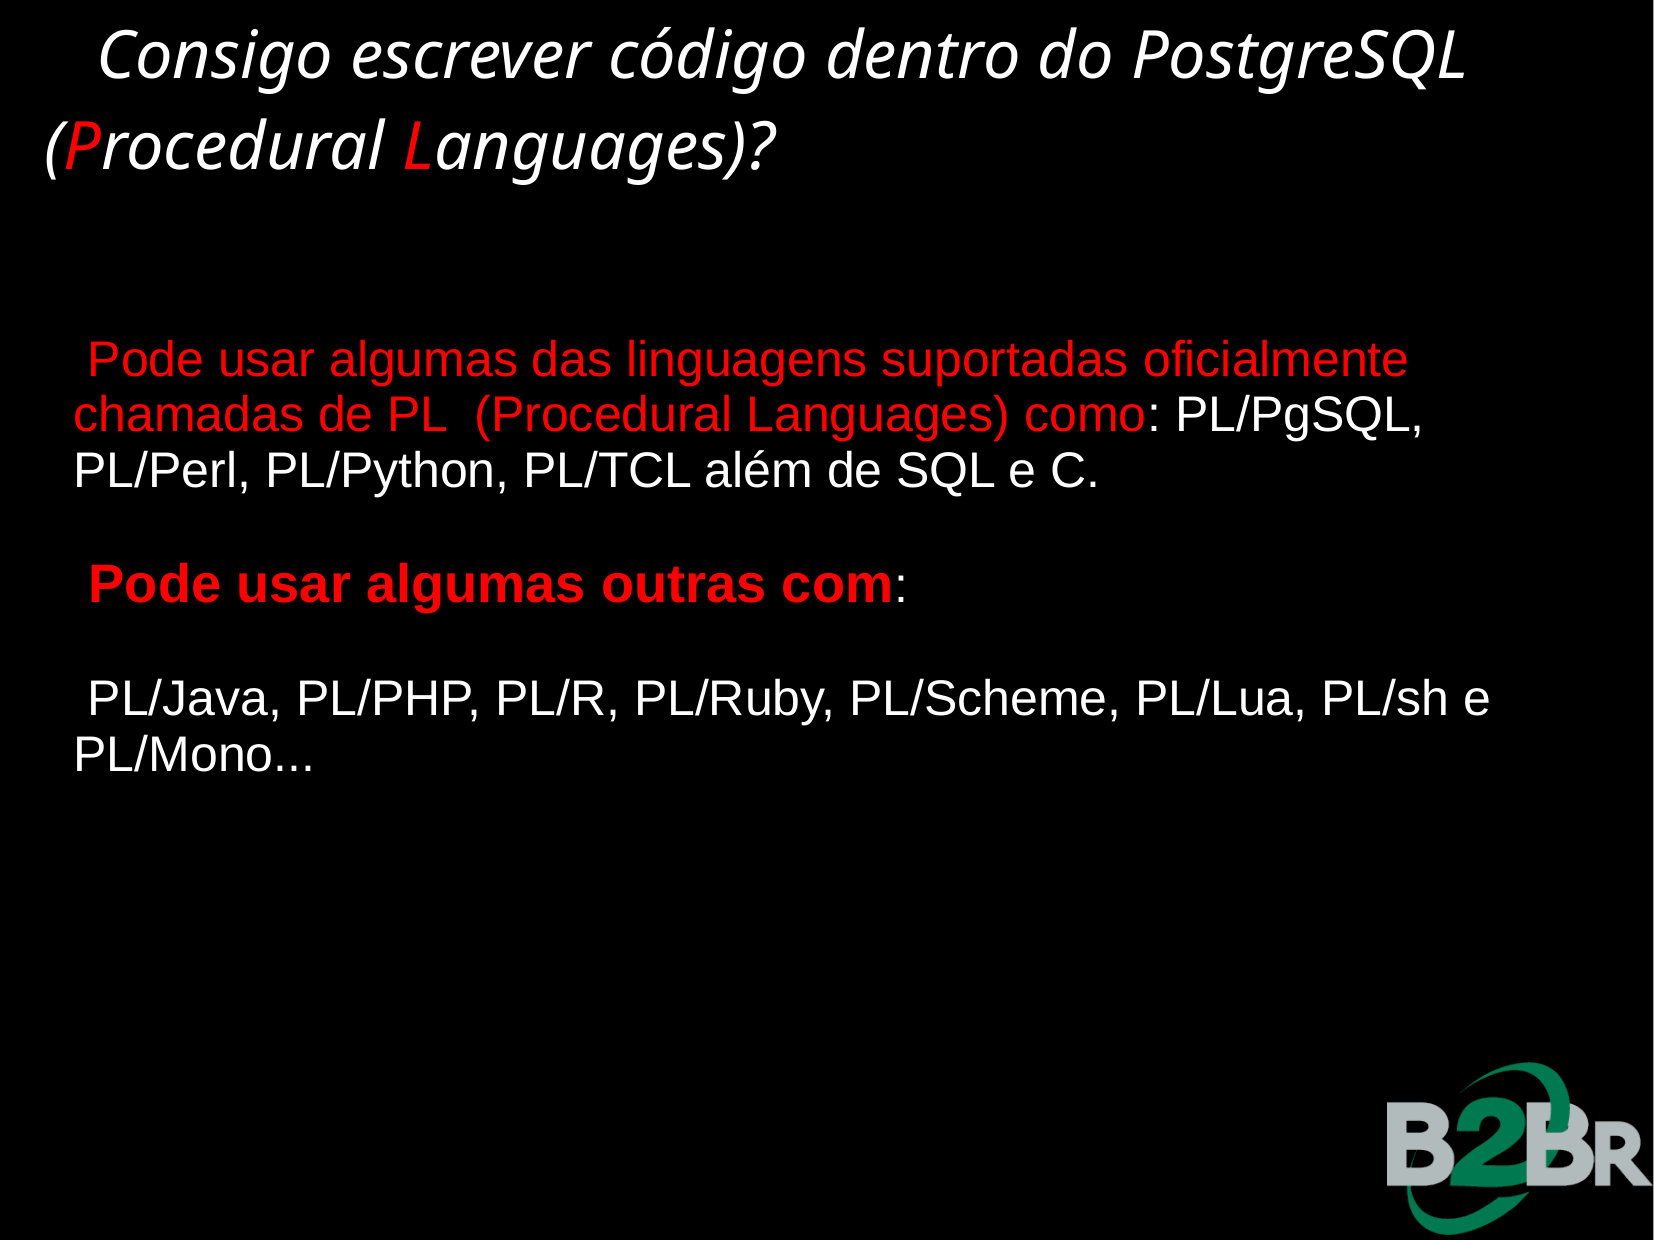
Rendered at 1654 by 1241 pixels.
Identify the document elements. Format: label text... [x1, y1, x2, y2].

text_box Consigo escrever código dentro do PostgreSQL (Procedural Languages)? [29, 0, 1654, 266]
text_box Pode usar algumas das linguagens suportadas oficialmente chamadas de PL (Procedural Languages) como: PL/PgSQL, PL/Perl, PL/Python, PL/TCL além de SQL e C. Pode usar algumas outras com: PL/Java, PL/PHP, PL/R, PL/Ruby, PL/Scheme, PL/Lua, PL/sh e PL/Mono... [59, 267, 1595, 918]
picture [1387, 1062, 1654, 1235]
